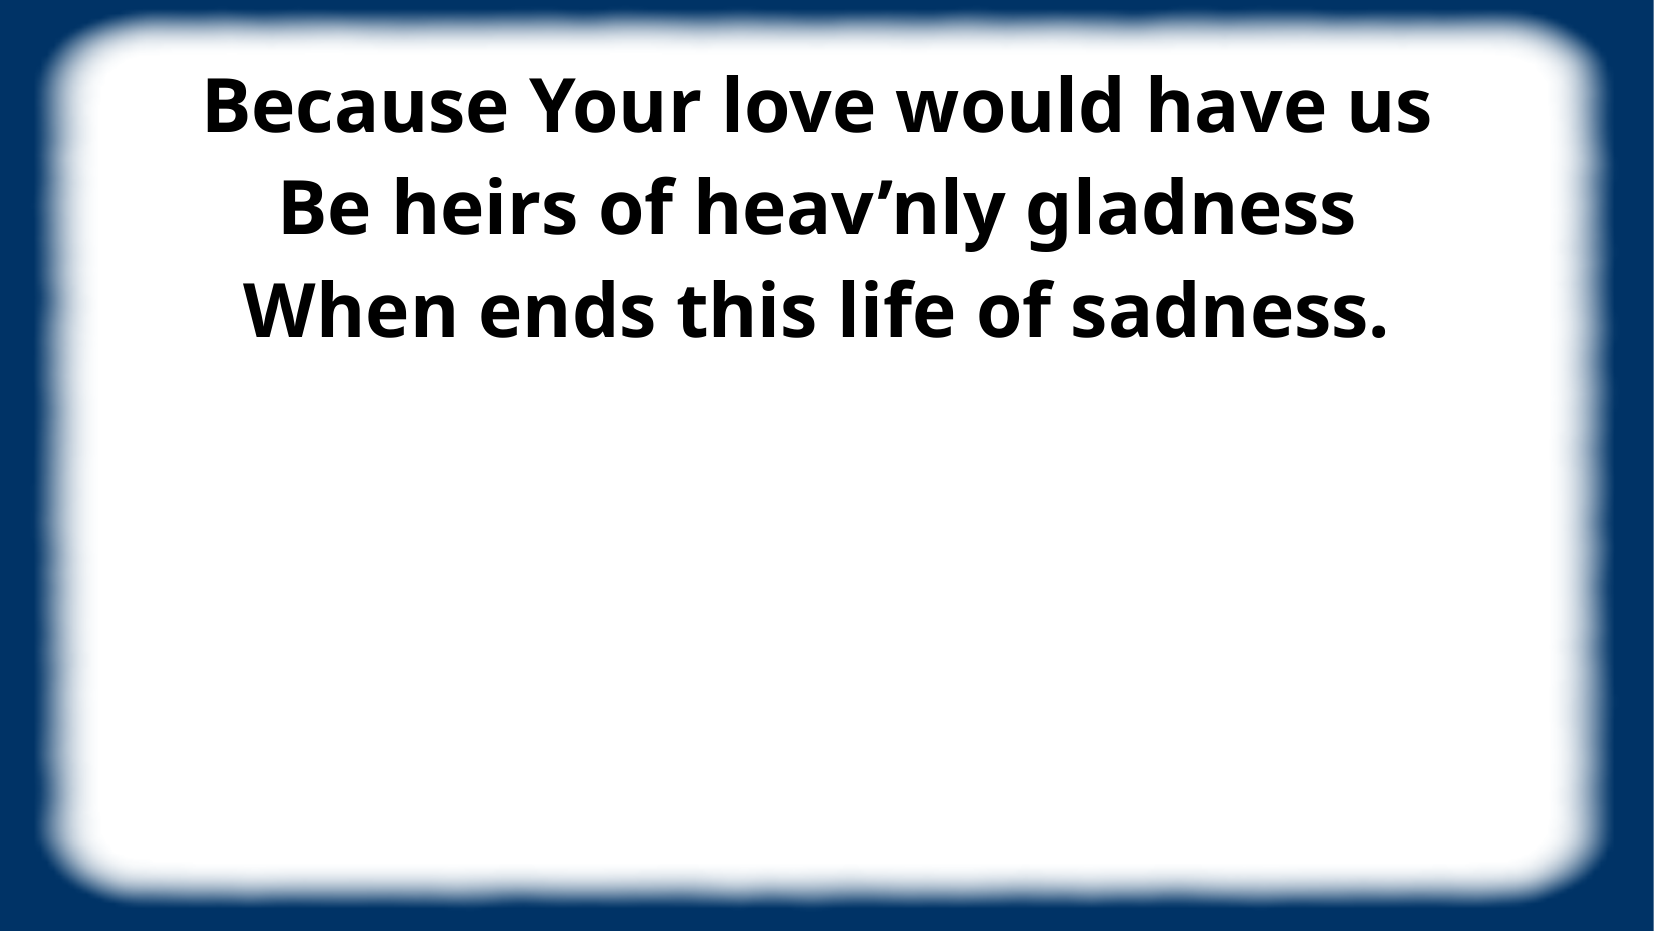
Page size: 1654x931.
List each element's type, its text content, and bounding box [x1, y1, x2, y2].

picture [0, 0, 1654, 931]
text_box Because Your love would have us Be heirs of heav’nly gladness When ends this life of sadness. [90, 45, 1546, 391]
